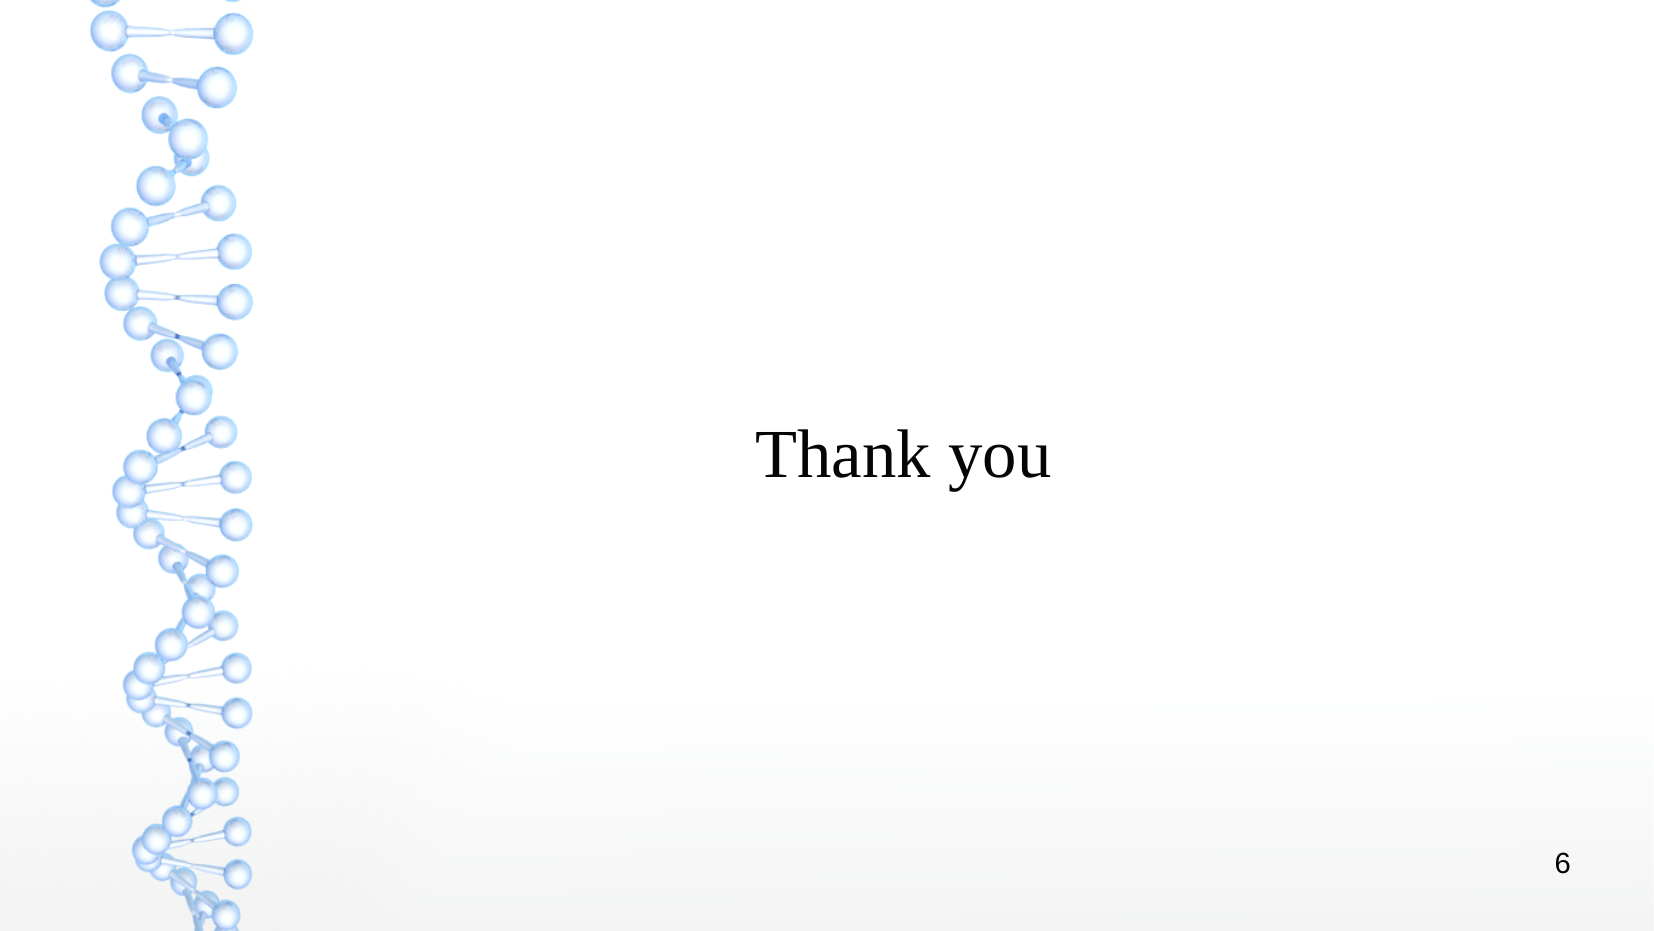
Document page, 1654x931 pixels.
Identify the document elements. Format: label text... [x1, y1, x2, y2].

picture [0, 0, 1654, 931]
title Thank you [248, 377, 1577, 532]
